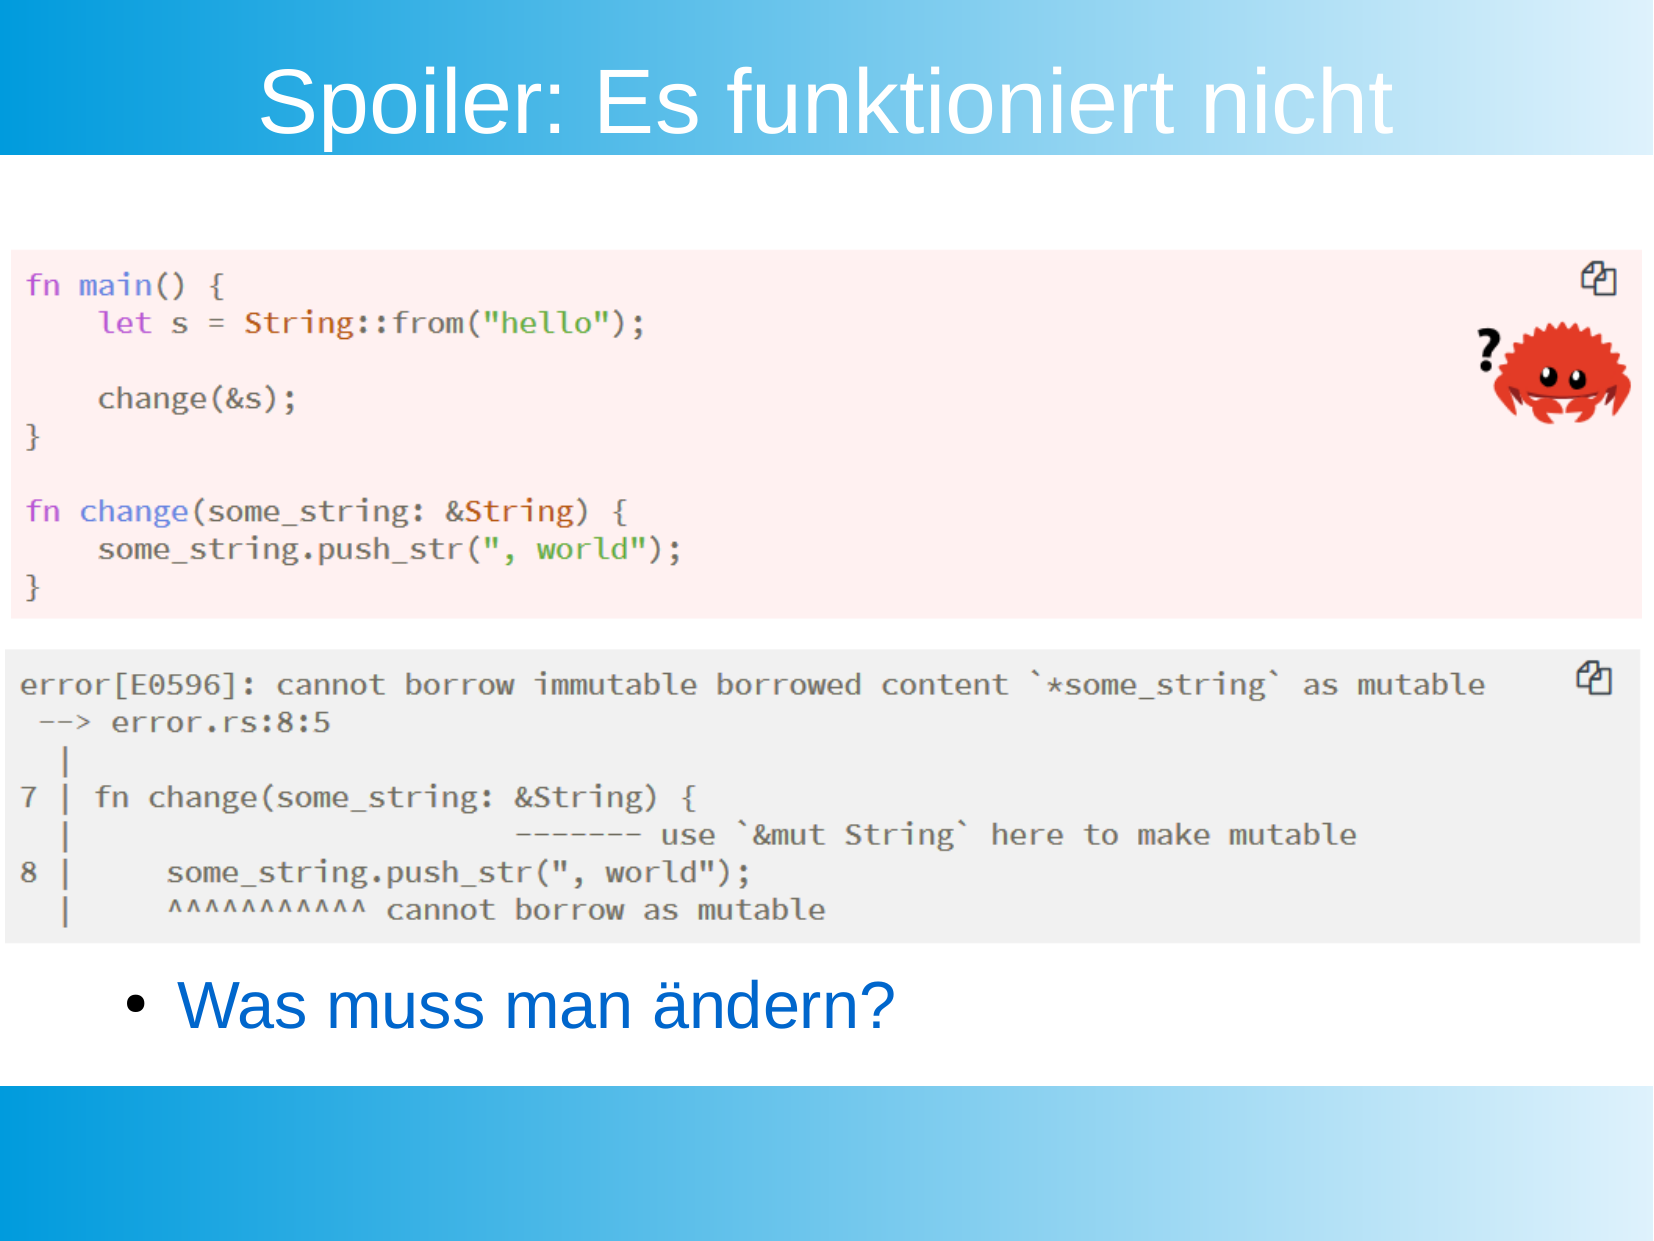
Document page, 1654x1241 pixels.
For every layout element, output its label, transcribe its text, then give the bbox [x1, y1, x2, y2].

list Was muss man ändern? [106, 968, 1595, 1193]
title Spoiler: Es funktioniert nicht [82, 49, 1571, 155]
picture [11, 247, 1642, 622]
picture [5, 648, 1642, 945]
